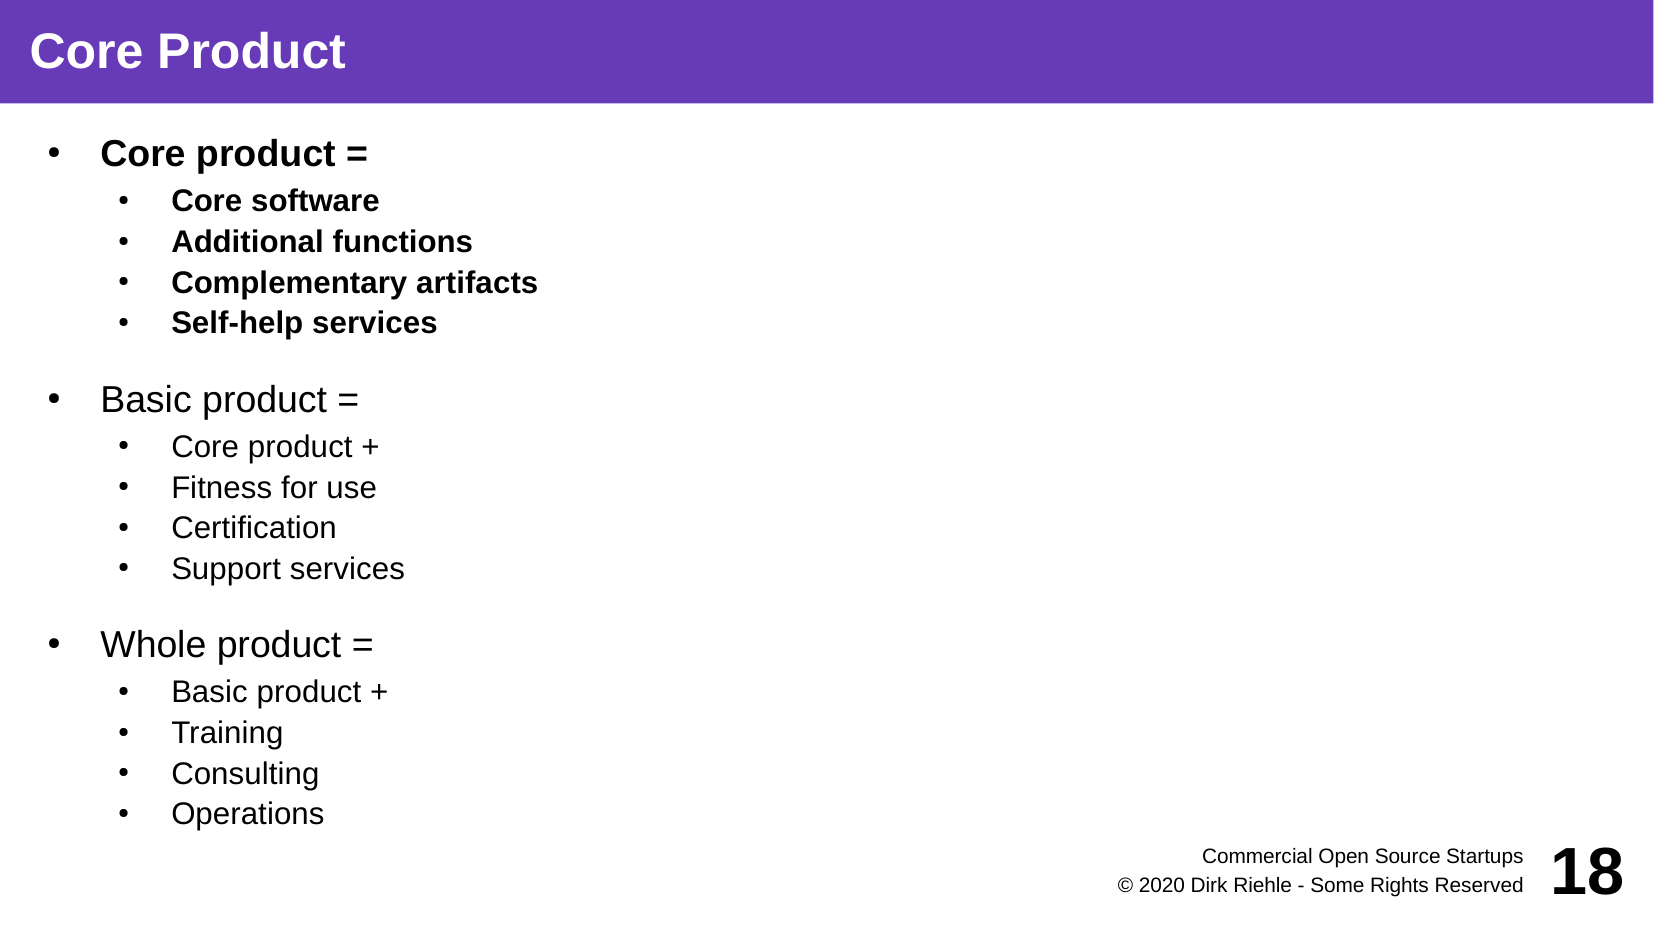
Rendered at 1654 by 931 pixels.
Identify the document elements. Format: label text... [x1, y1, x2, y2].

list Core product = Core software Additional functions Complementary artifacts Self-help services Basic product = Core product + Fitness for use Certification Support services Whole product = Basic product + Training Consulting Operations [29, 132, 1625, 813]
title Core Product [0, 0, 1654, 104]
